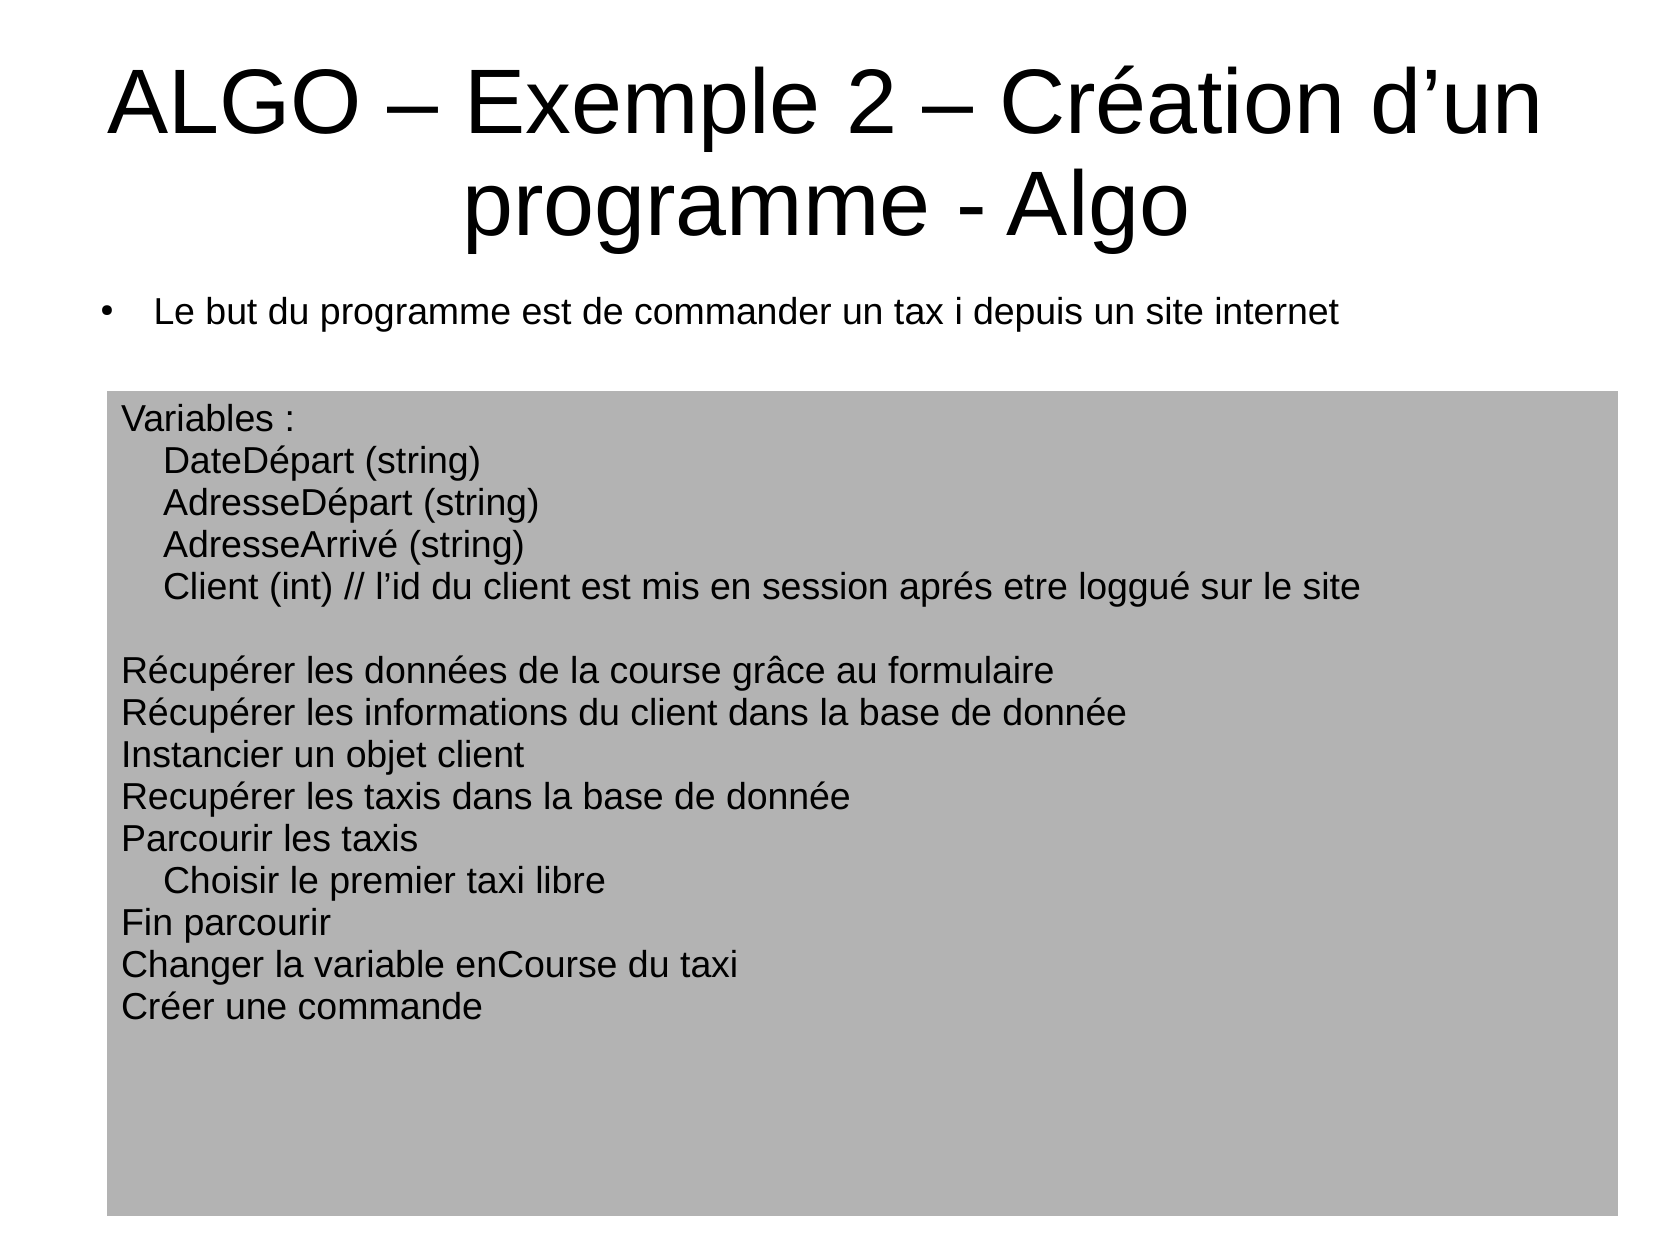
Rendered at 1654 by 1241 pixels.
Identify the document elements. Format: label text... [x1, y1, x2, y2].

table_header Variables : DateDépart (string) AdresseDépart (string) AdresseArrivé (string) Client (int) // l’id du client est mis en session aprés etre loggué sur le site Récupérer les données de la course grâce au formulaire Récupérer les informations du client dans la base de donnée Instancier un objet client Recupérer les taxis dans la base de donnée Parcourir les taxis Choisir le premier taxi libre Fin parcourir Changer la variable enCourse du taxi Créer une commande [107, 391, 1618, 1216]
list Le but du programme est de commander un tax i depuis un site internet [82, 290, 1571, 1010]
title ALGO – Exemple 2 – Création d’un programme - Algo [82, 49, 1571, 257]
